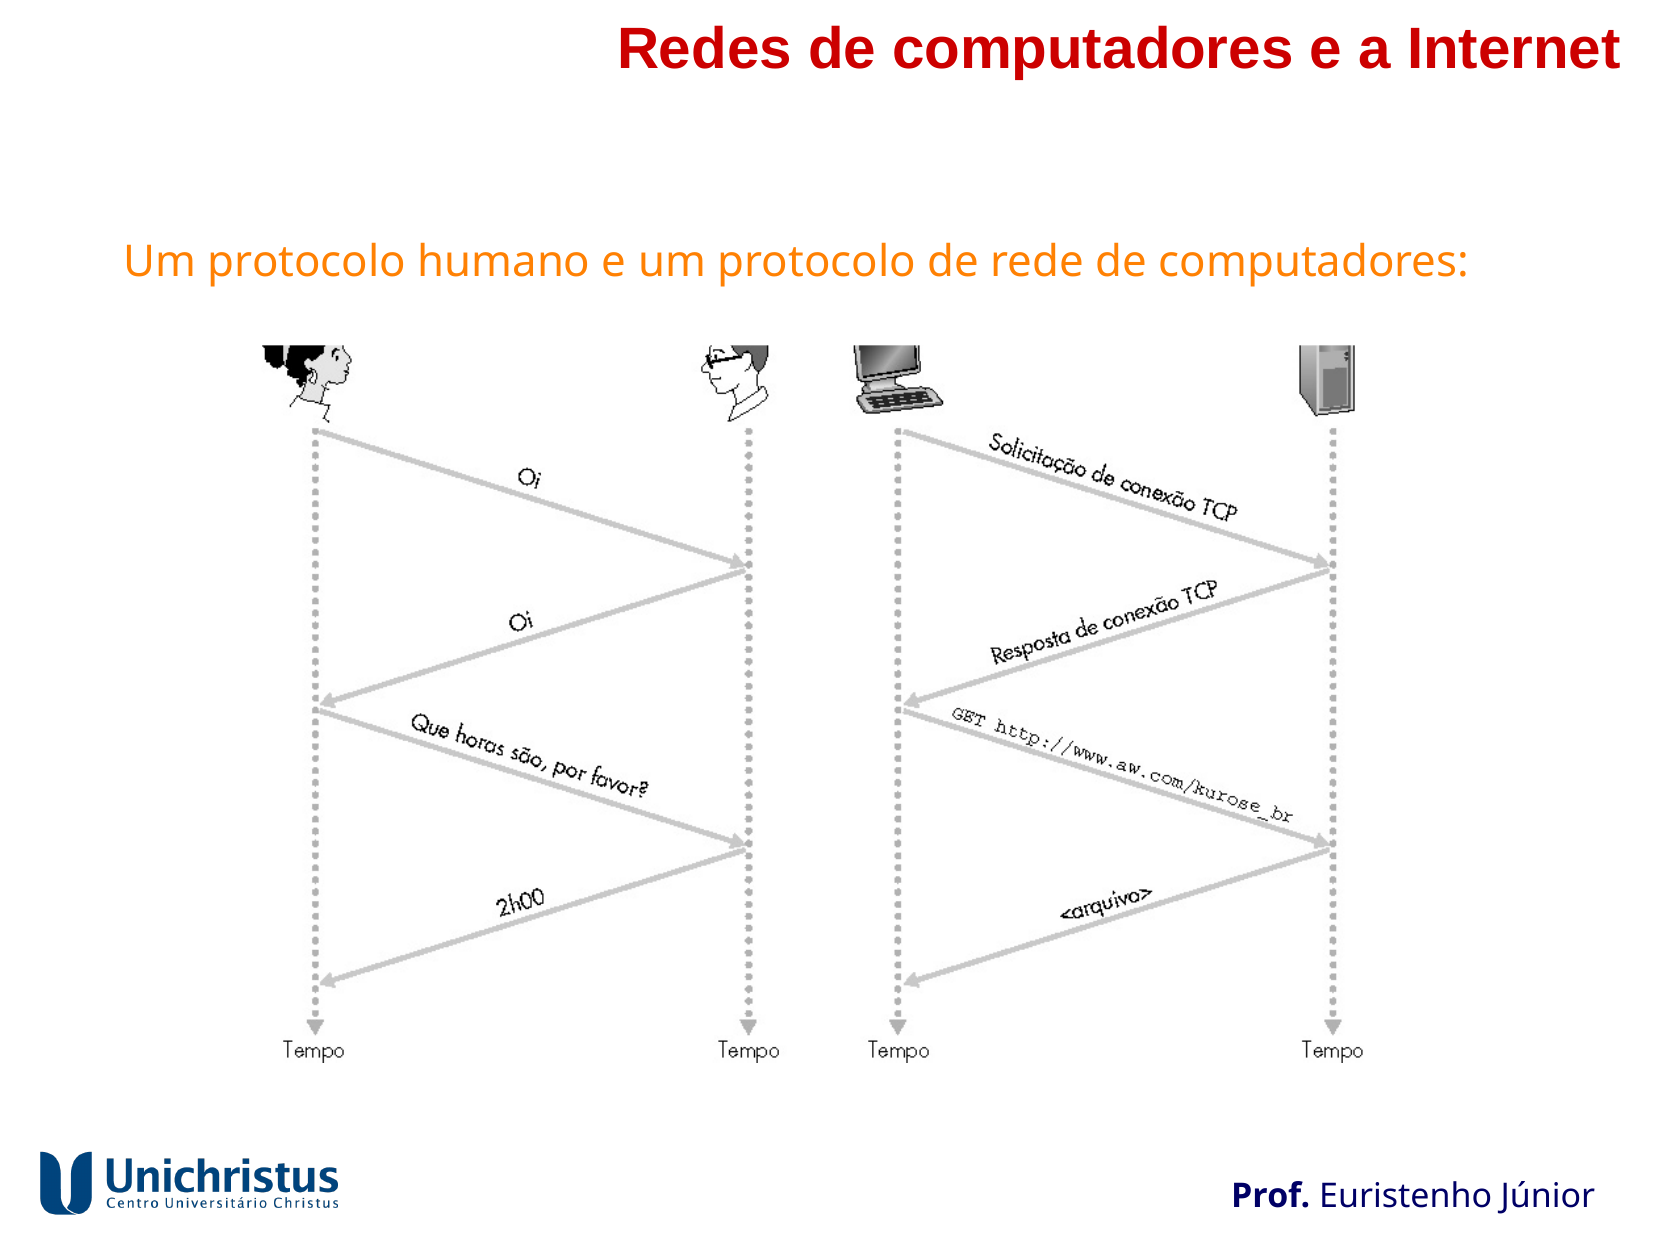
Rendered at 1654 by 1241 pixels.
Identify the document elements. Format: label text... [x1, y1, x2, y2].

text_box Redes de computadores e a Internet [602, 8, 1637, 154]
text_box Prof. Euristenho Júnior [1216, 1163, 1654, 1224]
picture [261, 346, 1364, 1063]
list Um protocolo humano e um protocolo de rede de computadores: [108, 225, 1564, 346]
picture [35, 1148, 343, 1217]
